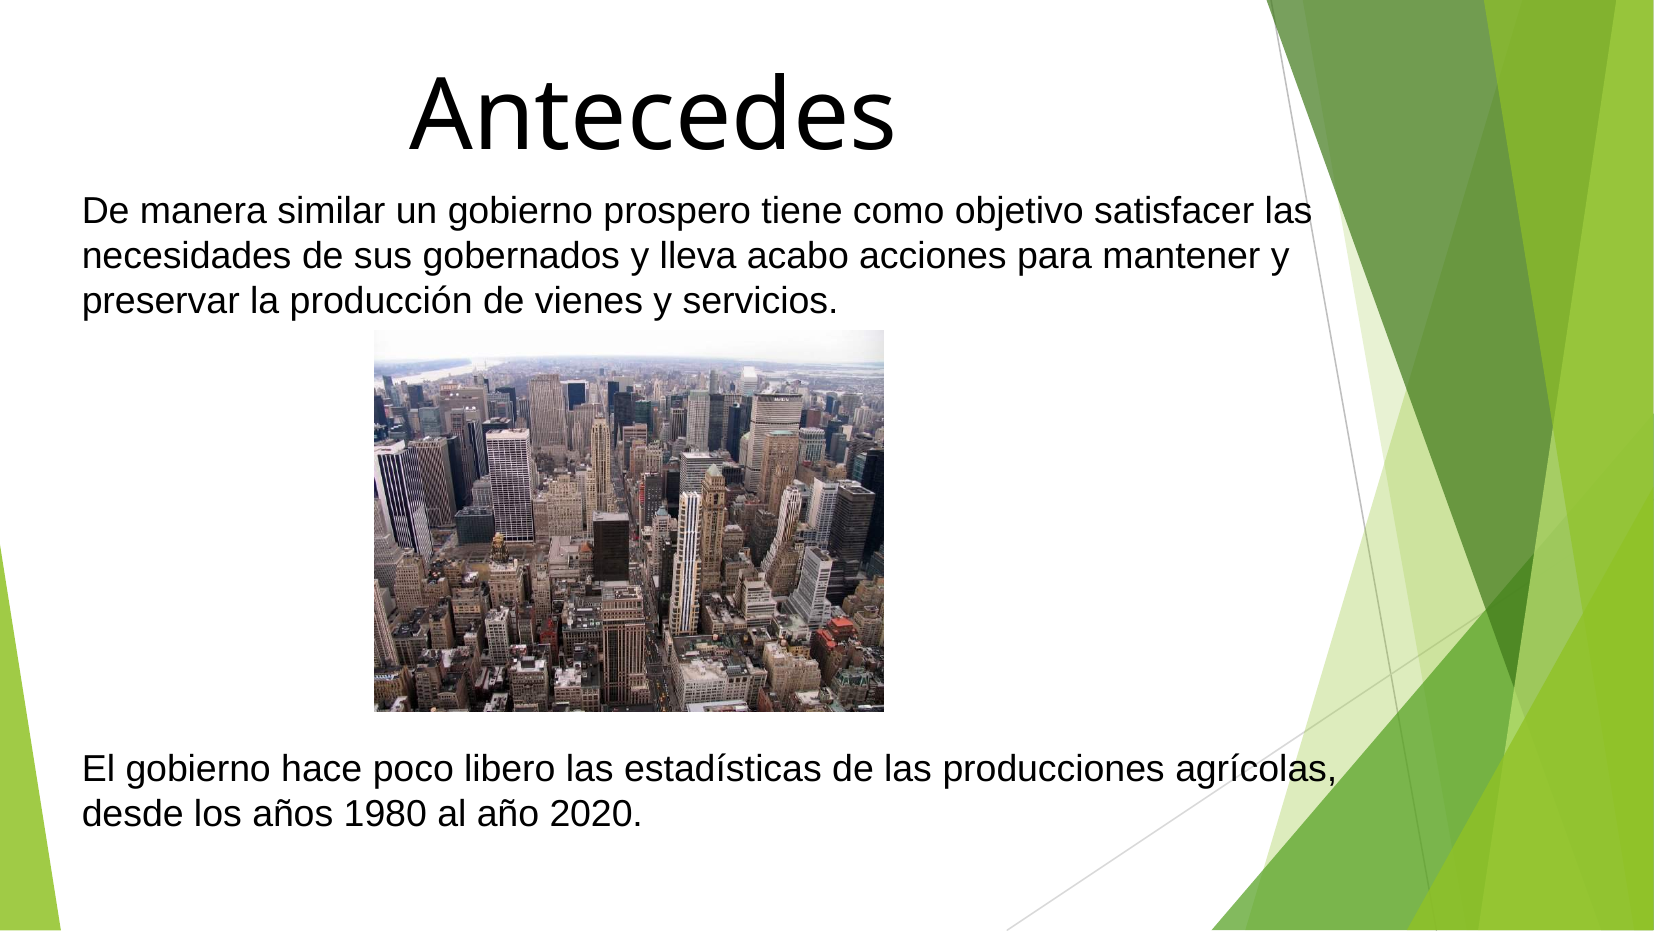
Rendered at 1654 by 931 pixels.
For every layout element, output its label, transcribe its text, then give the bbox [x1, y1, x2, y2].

text_box El gobierno hace poco libero las estadísticas de las producciones agrícolas, desde los años 1980 al año 2020. [66, 736, 1368, 843]
picture [374, 330, 884, 712]
text_box De manera similar un gobierno prospero tiene como objetivo satisfacer las necesidades de sus gobernados y lleva acabo acciones para mantener y preservar la producción de vienes y servicios. [66, 178, 1368, 331]
text_box Antecedes [394, 42, 1006, 178]
